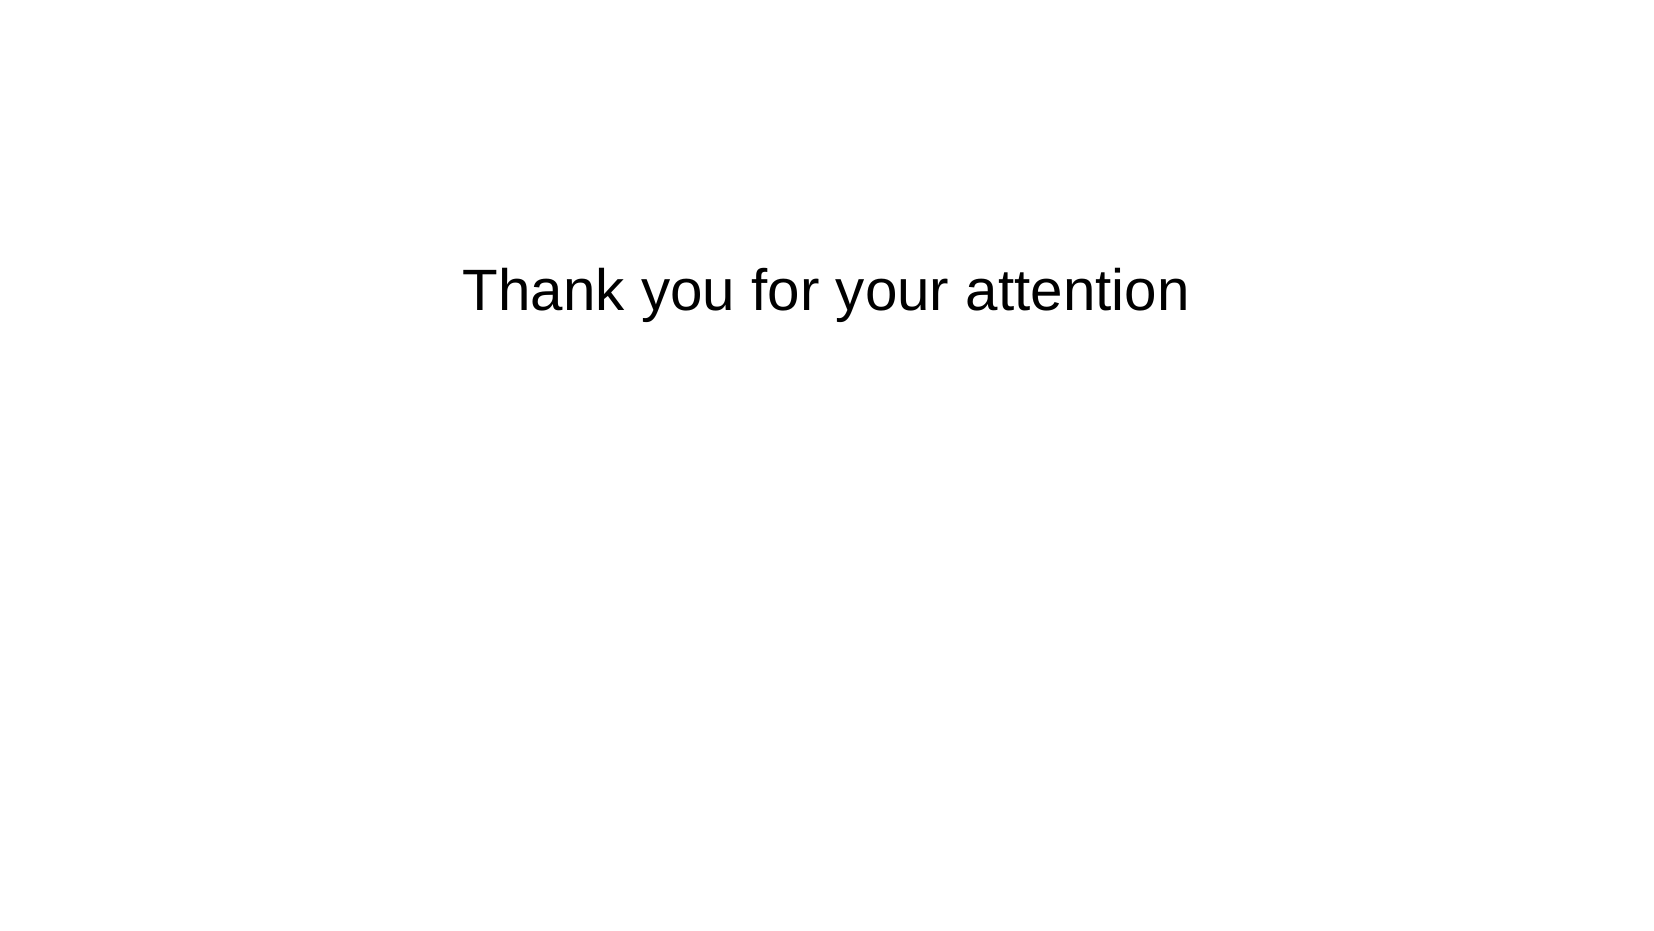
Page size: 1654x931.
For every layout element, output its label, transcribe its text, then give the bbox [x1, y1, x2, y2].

text_box Thank you for your attention [31, 250, 1622, 331]
